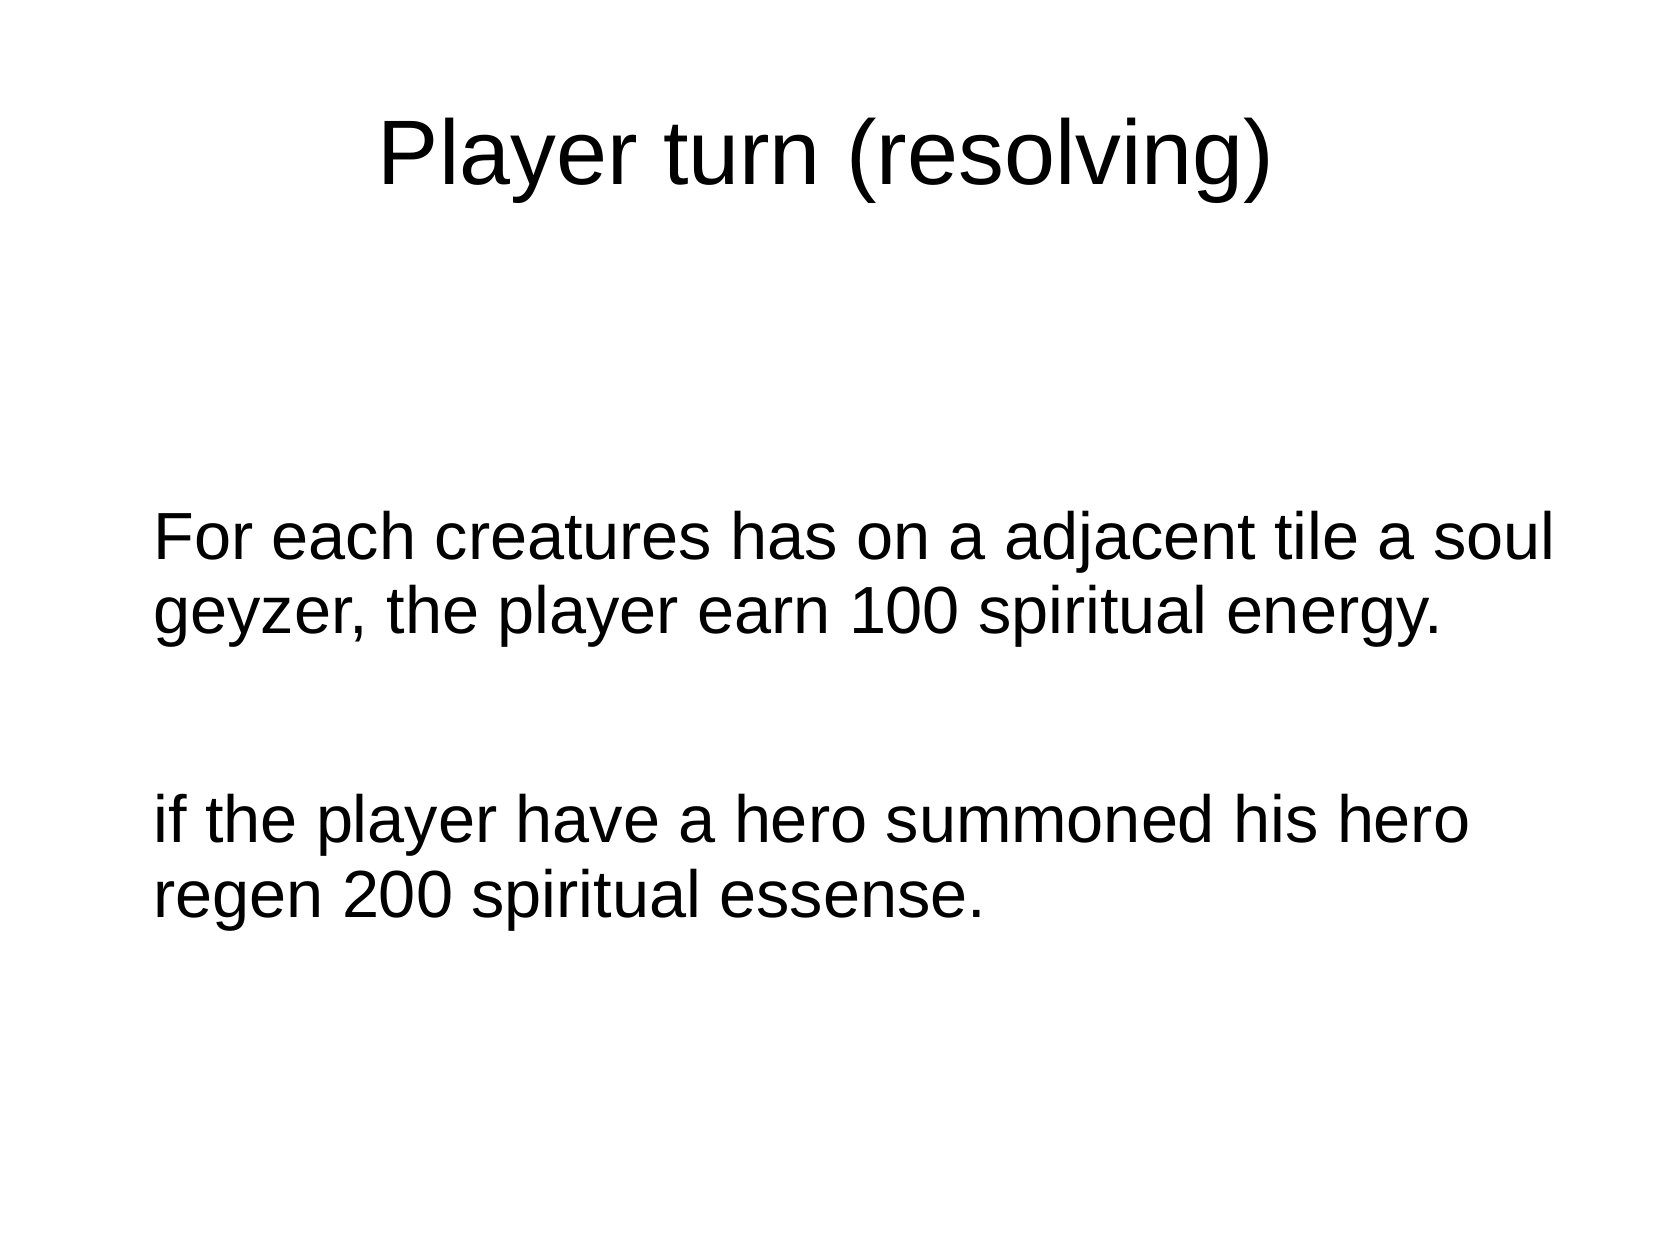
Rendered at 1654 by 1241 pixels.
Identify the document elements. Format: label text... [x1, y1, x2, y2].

title Player turn (resolving) [82, 49, 1571, 257]
list For each creatures has on a adjacent tile a soul geyzer, the player earn 100 spiritual energy. if the player have a hero summoned his hero regen 200 spiritual essense. [82, 290, 1571, 1109]
